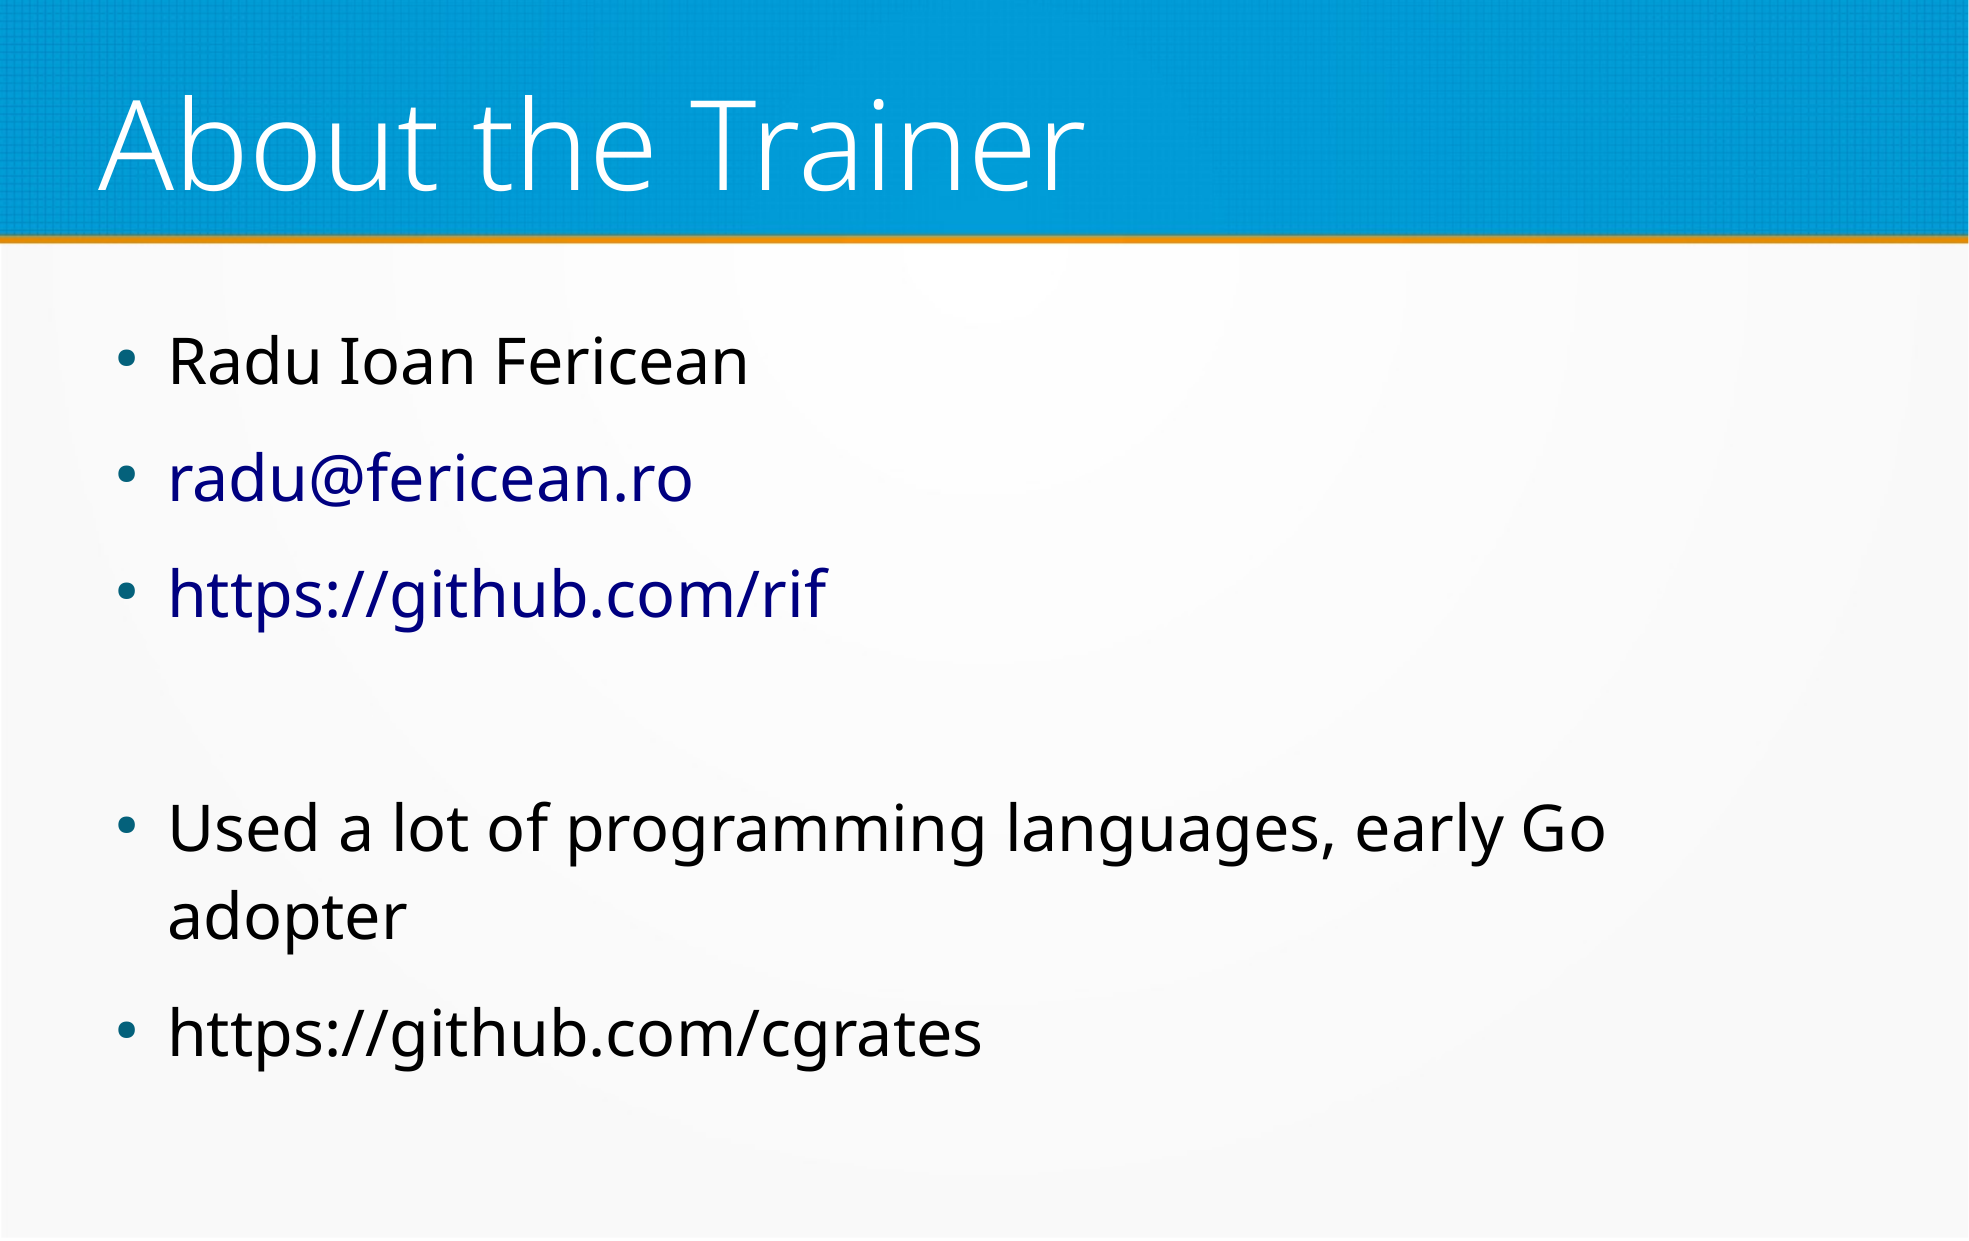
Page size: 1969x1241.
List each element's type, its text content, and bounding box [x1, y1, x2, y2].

title About the Trainer [98, 19, 1870, 227]
picture [0, 233, 1969, 1241]
list Radu Ioan Fericean radu@fericean.ro https://github.com/rif Used a lot of programming languages, early Go adopter https://github.com/cgrates [98, 315, 1861, 1081]
